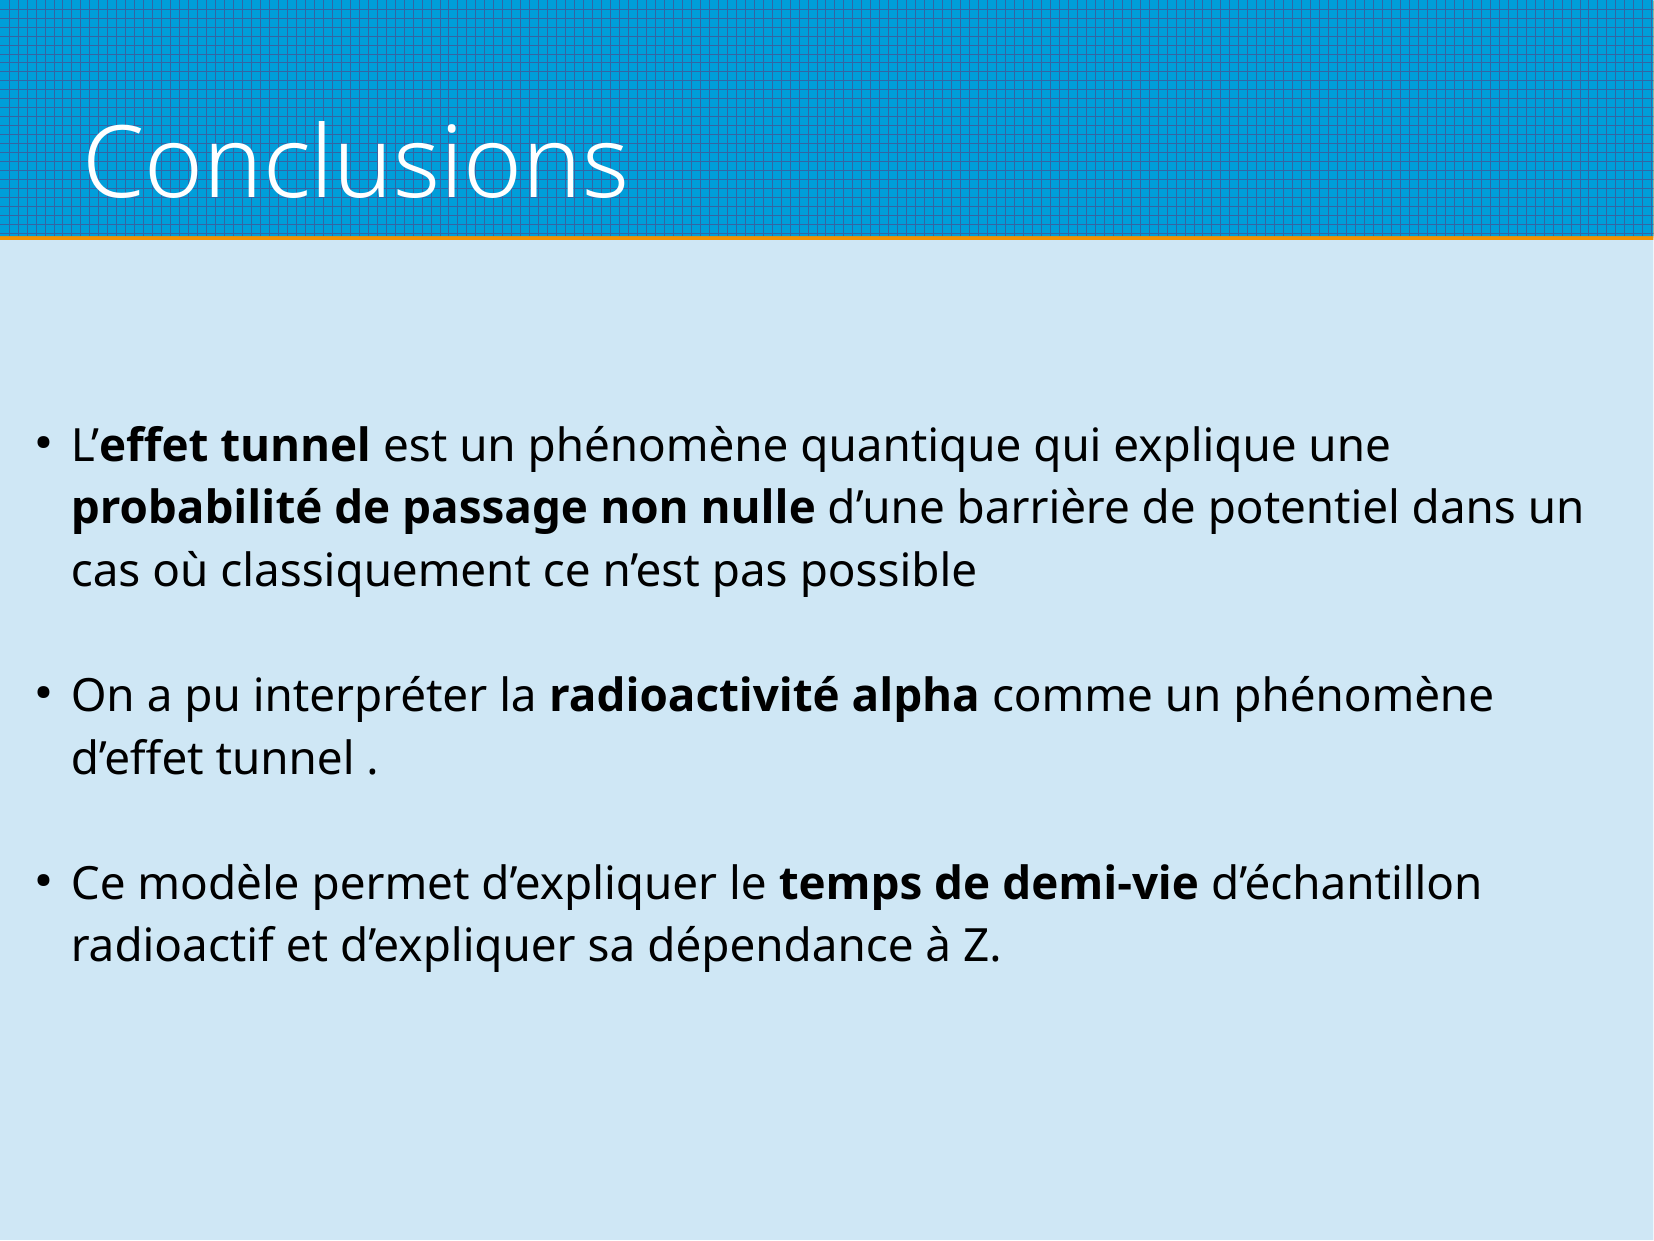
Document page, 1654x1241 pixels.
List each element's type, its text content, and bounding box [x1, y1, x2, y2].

title Conclusions [82, 19, 1571, 227]
text_box L’effet tunnel est un phénomène quantique qui explique une probabilité de passage non nulle d’une barrière de potentiel dans un cas où classiquement ce n’est pas possible On a pu interpréter la radioactivité alpha comme un phénomène d’effet tunnel . Ce modèle permet d’expliquer le temps de demi-vie d’échantillon radioactif et d’expliquer sa dépendance à Z. [29, 457, 1625, 930]
